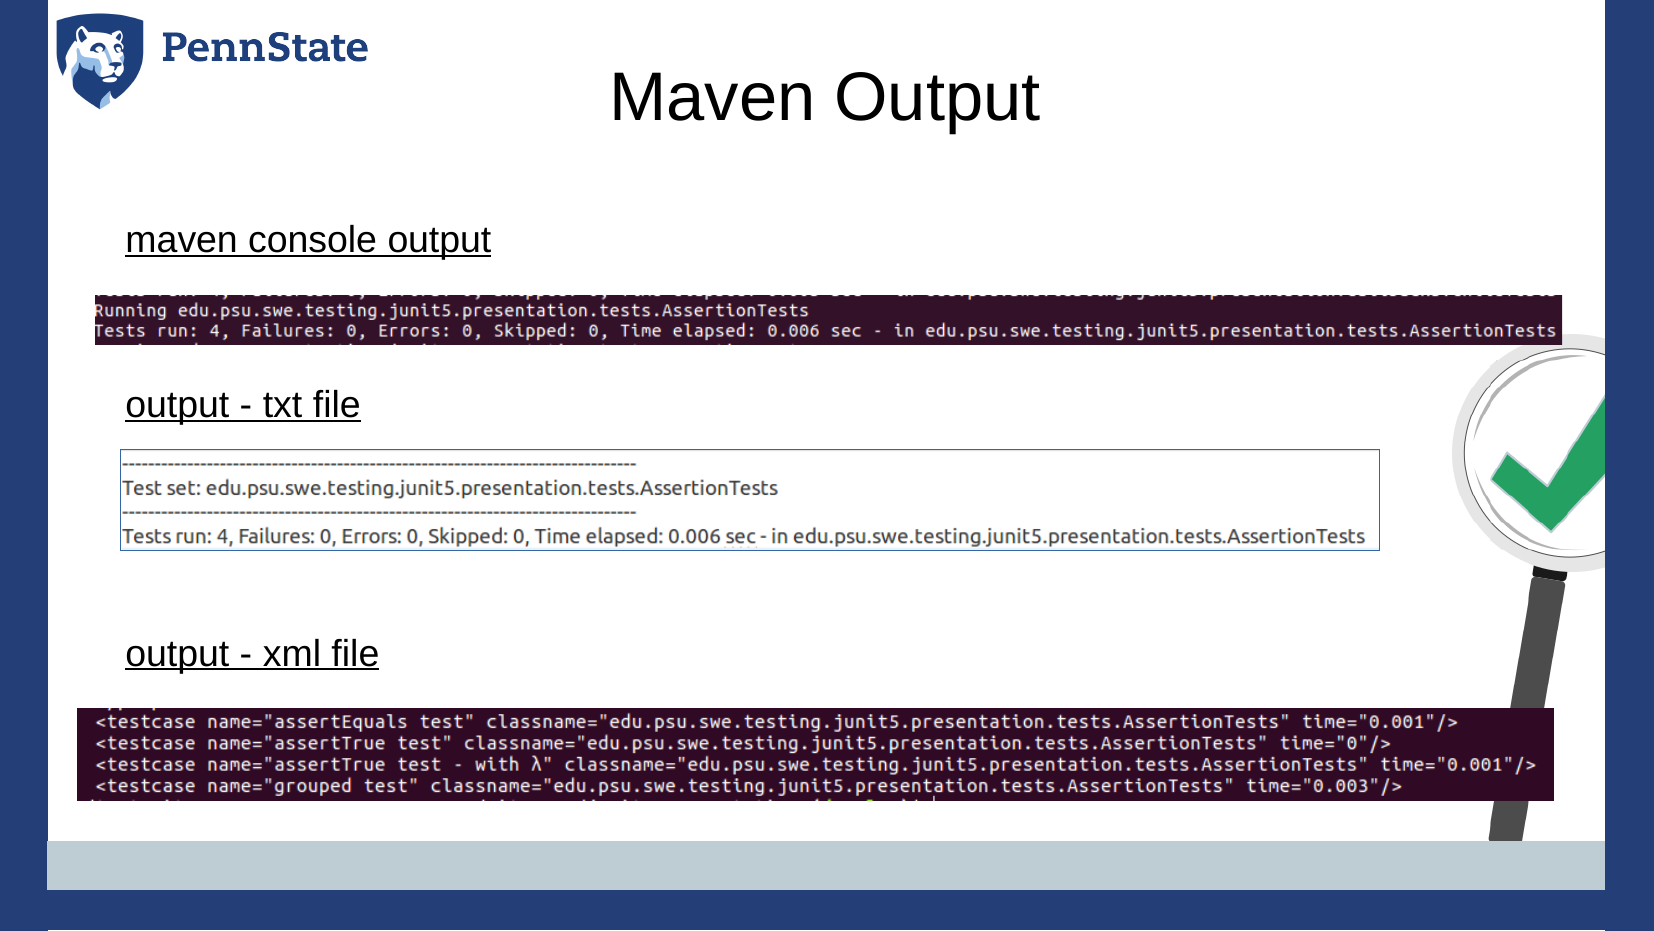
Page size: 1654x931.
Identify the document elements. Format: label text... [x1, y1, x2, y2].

title output - xml file [125, 613, 531, 693]
title output - txt file [125, 365, 531, 445]
picture [77, 295, 1605, 841]
title maven console output [125, 200, 531, 280]
picture [120, 449, 1380, 551]
picture [48, 0, 411, 152]
title Maven Output [60, 19, 1591, 175]
